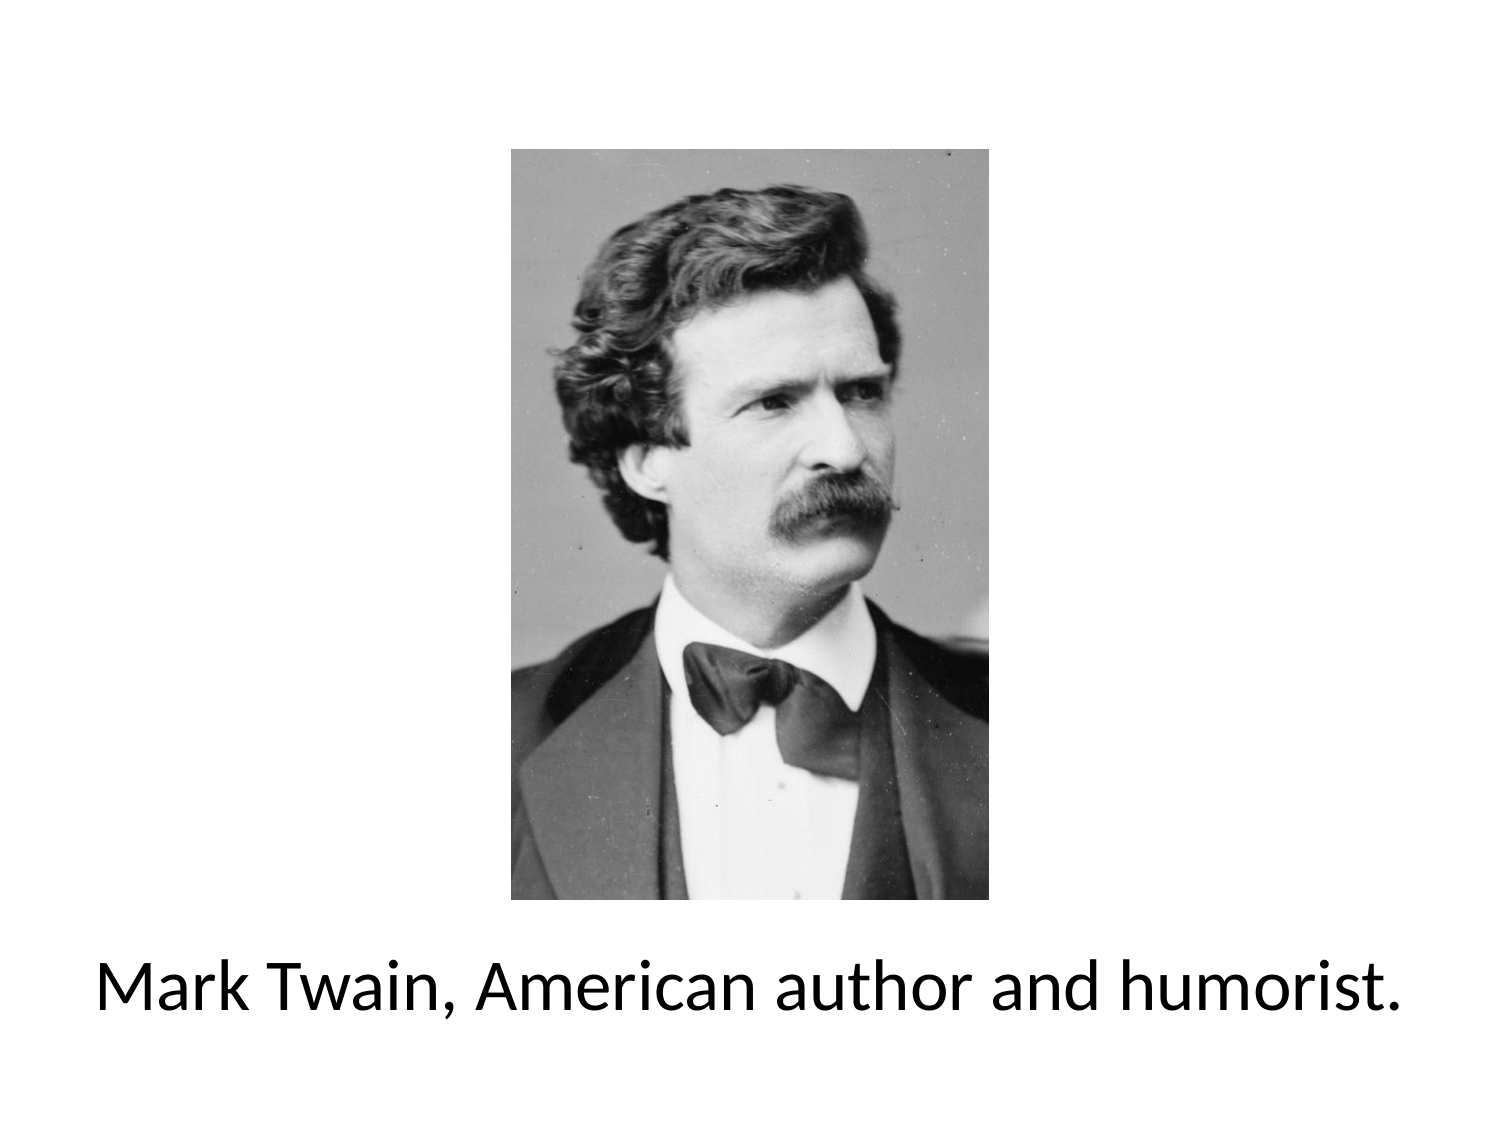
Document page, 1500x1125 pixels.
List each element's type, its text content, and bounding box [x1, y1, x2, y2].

picture [511, 149, 989, 900]
text_box Mark Twain, American author and humorist. [79, 930, 1421, 1033]
